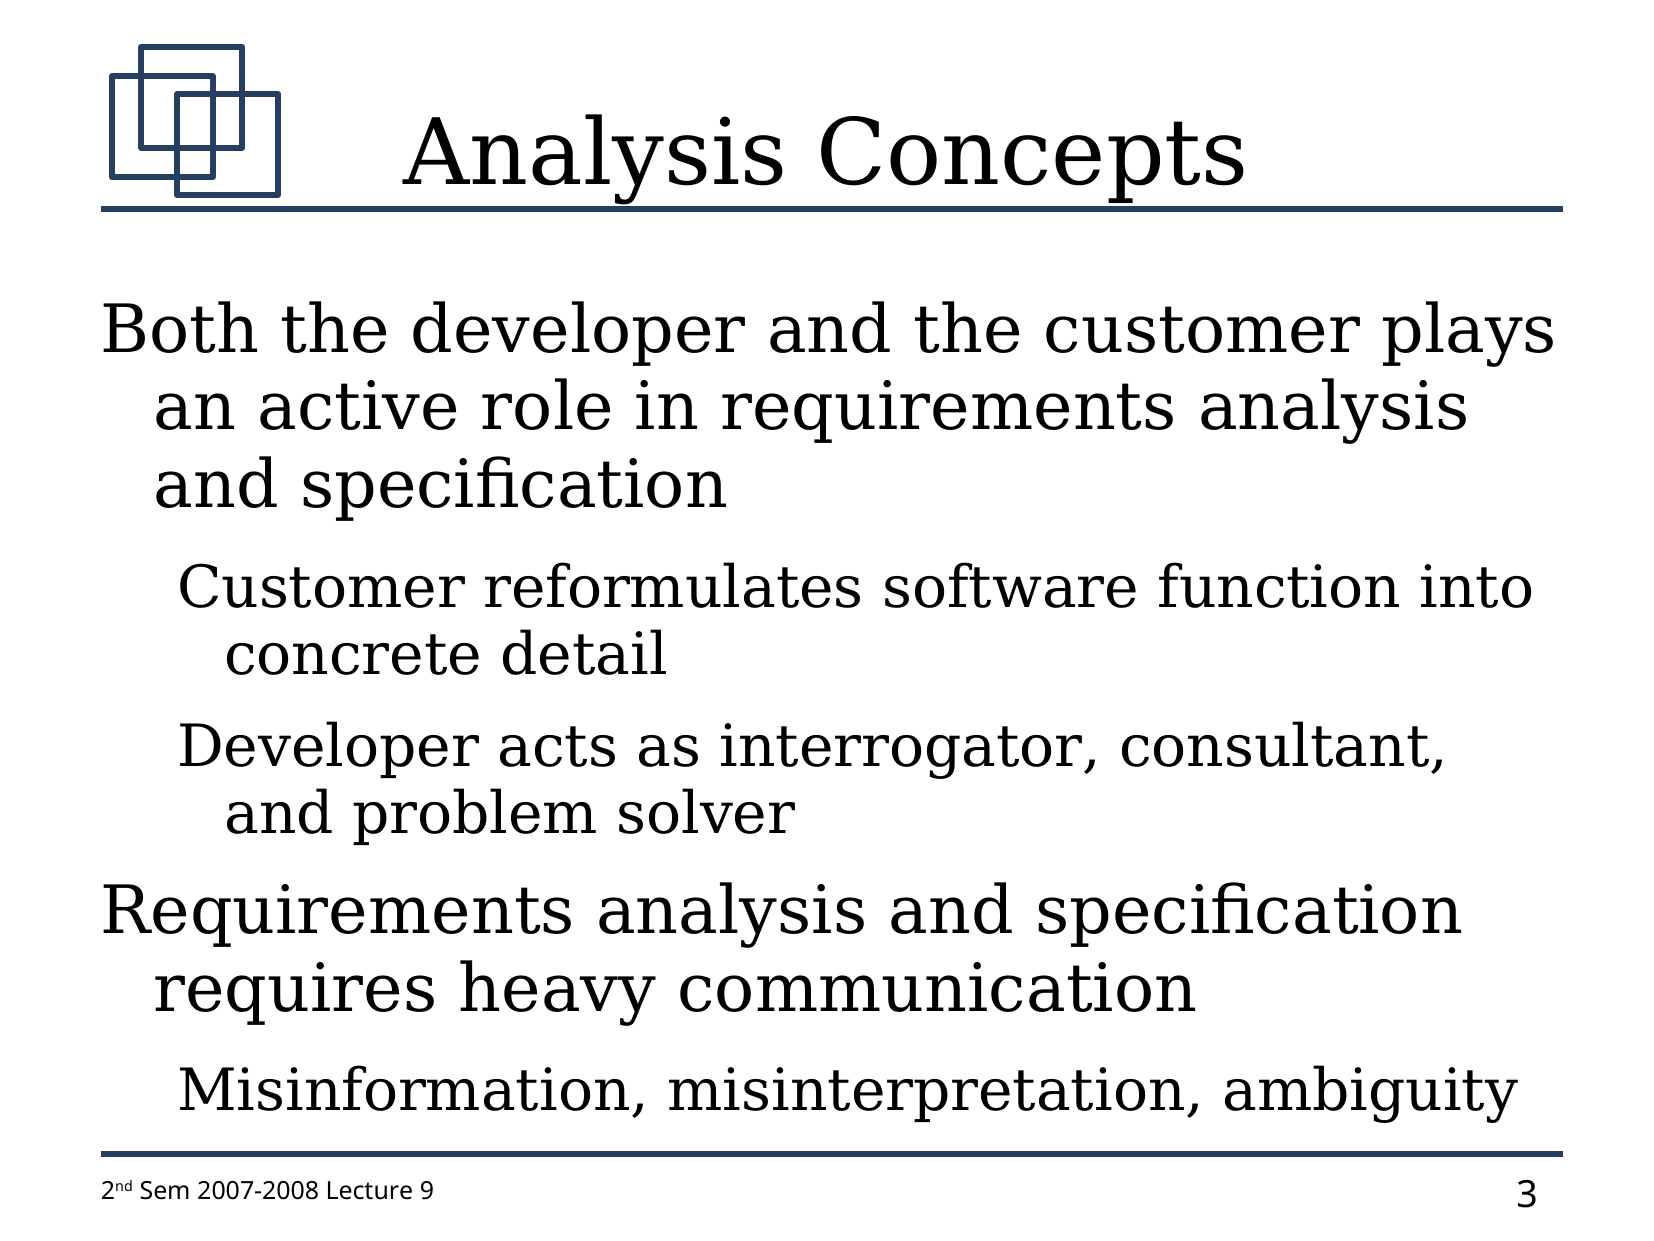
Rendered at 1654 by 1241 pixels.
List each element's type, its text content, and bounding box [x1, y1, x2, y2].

list Both the developer and the customer plays an active role in requirements analysis and specification Customer reformulates software function into concrete detail Developer acts as interrogator, consultant, and problem solver Requirements analysis and specification requires heavy communication Misinformation, misinterpretation, ambiguity [82, 290, 1571, 1125]
title Analysis Concepts [82, 49, 1571, 257]
